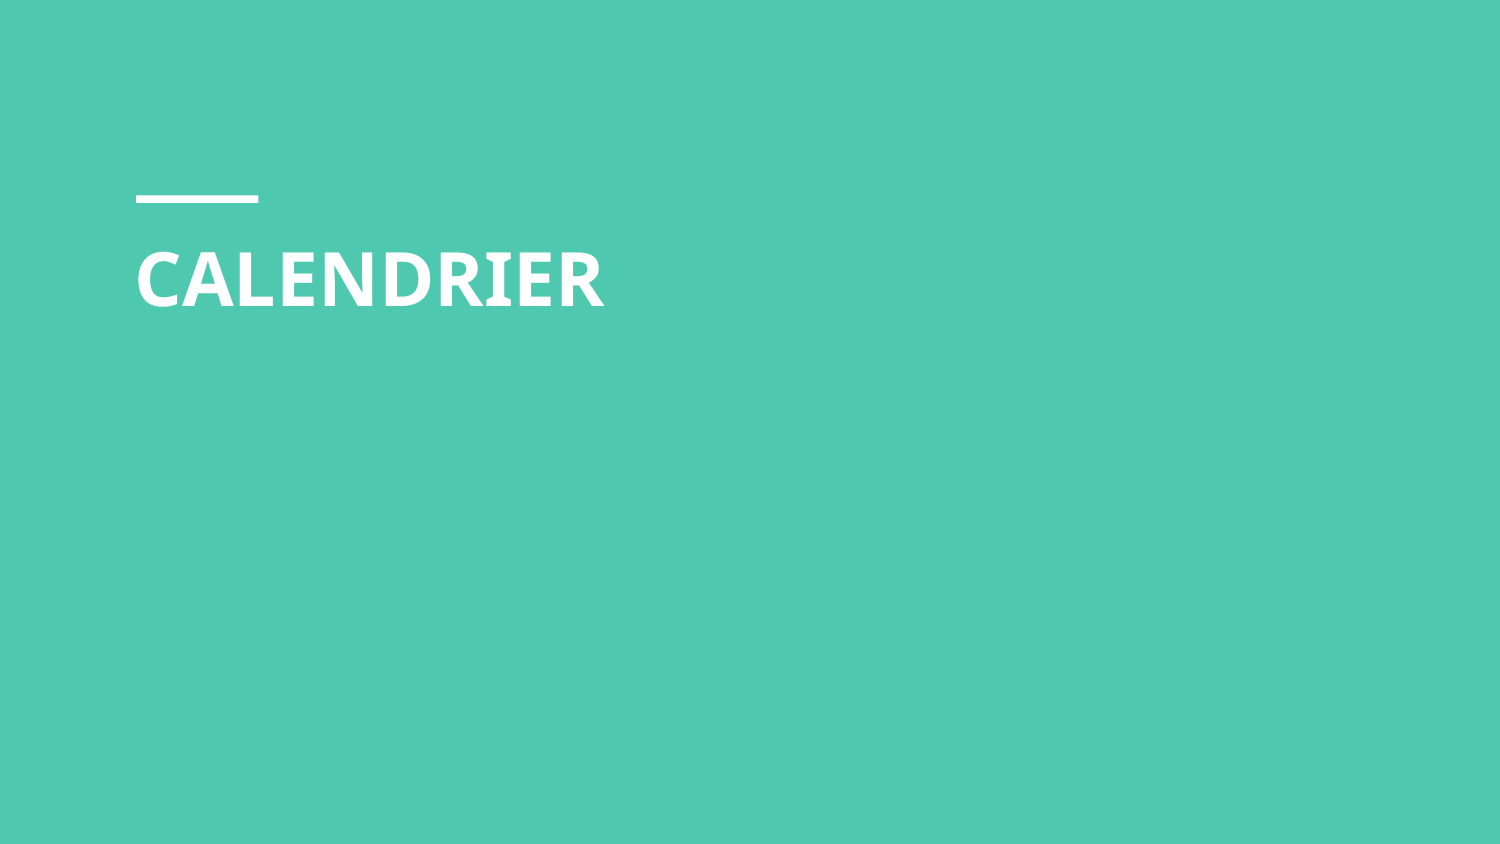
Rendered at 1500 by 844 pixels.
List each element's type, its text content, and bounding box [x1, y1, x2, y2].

title CALENDRIER [119, 216, 1381, 466]
